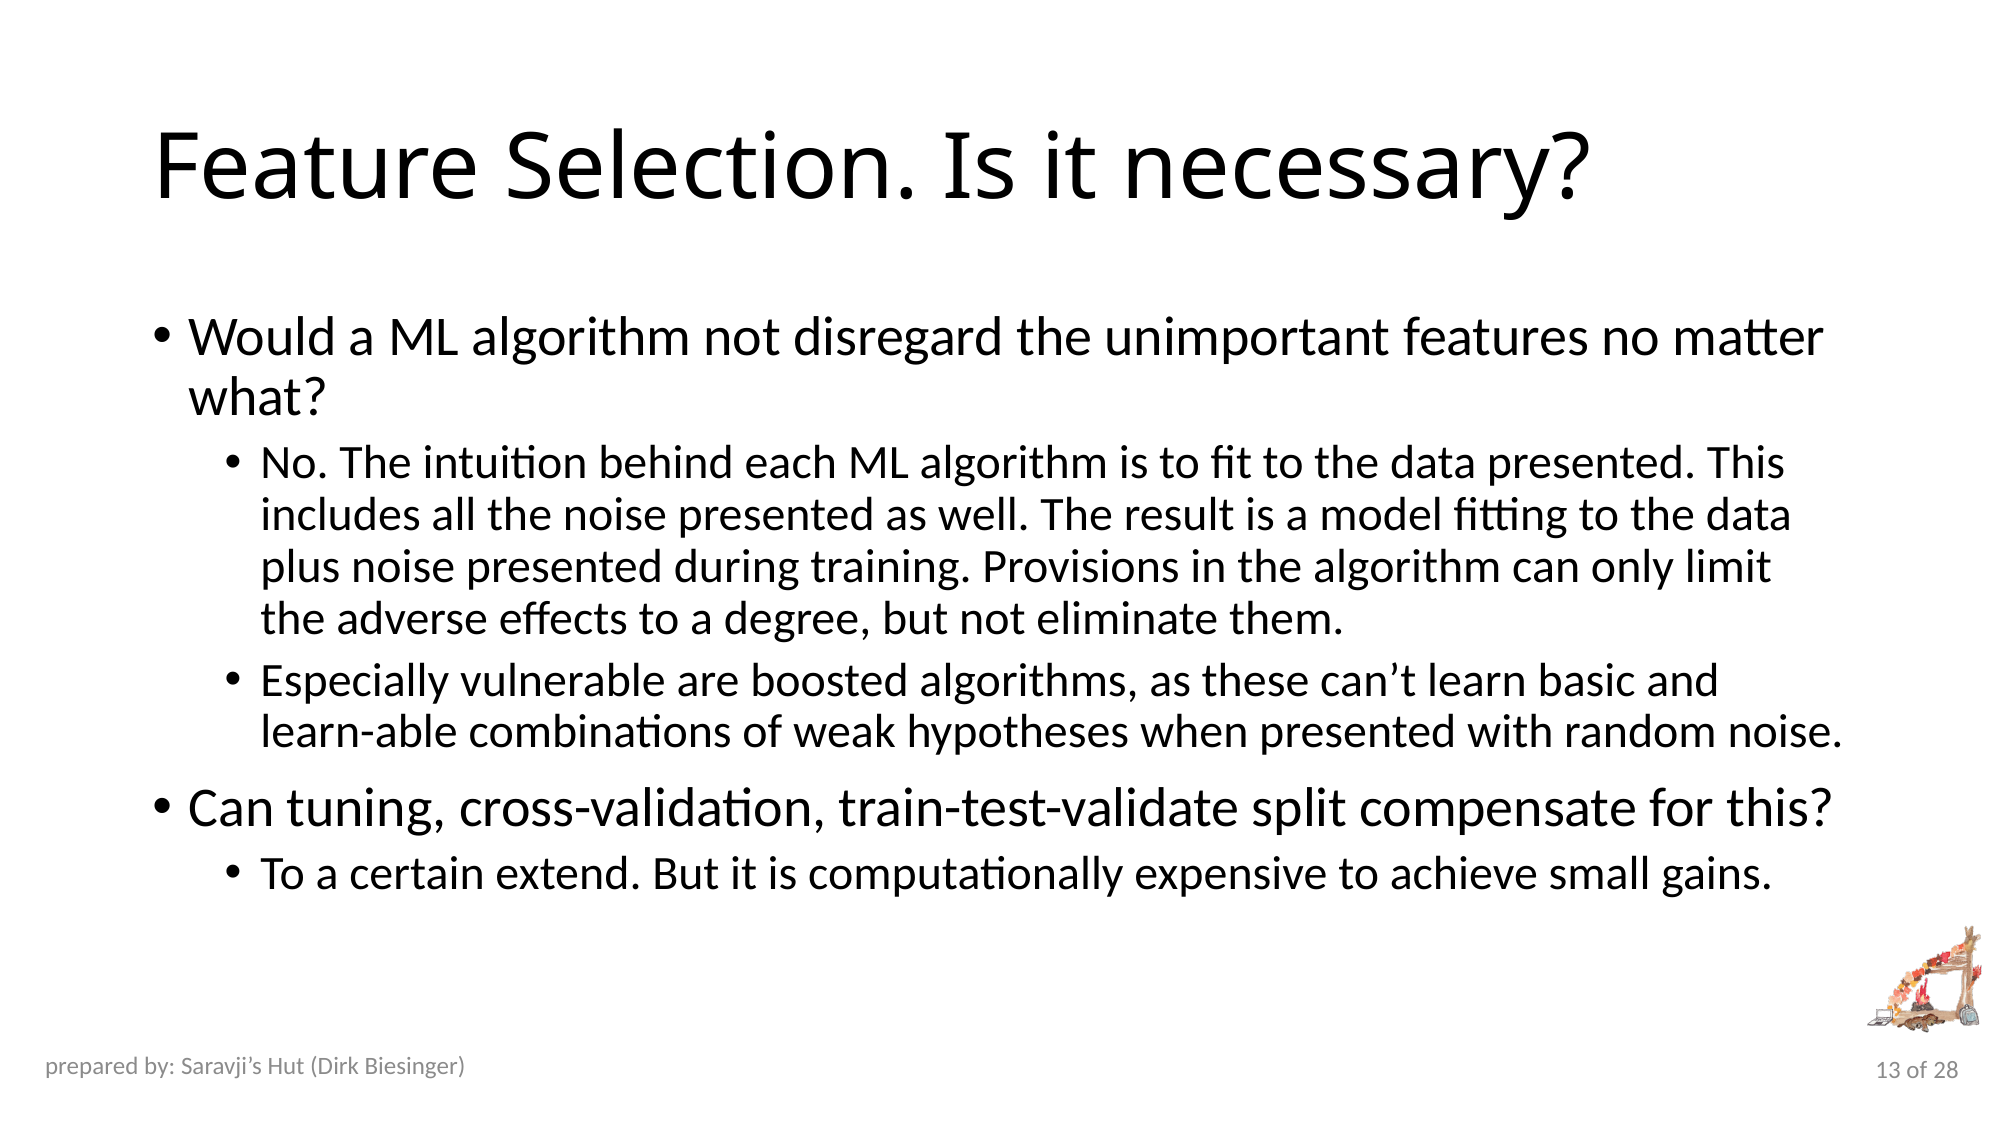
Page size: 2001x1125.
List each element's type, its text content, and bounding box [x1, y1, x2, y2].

title Feature Selection. Is it necessary? [137, 59, 1863, 278]
list Would a ML algorithm not disregard the unimportant features no matter what? No. The intuition behind each ML algorithm is to fit to the data presented. This includes all the noise presented as well. The result is a model fitting to the data plus noise presented during training. Provisions in the algorithm can only limit the adverse effects to a degree, but not eliminate them. Especially vulnerable are boosted algorithms, as these can’t learn basic and learn-able combinations of weak hypotheses when presented with random noise. Can tuning, cross-validation, train-test-validate split compensate for this? To a certain extend. But it is computationally expensive to achieve small gains. [137, 299, 1863, 1014]
picture [1853, 908, 1996, 1050]
